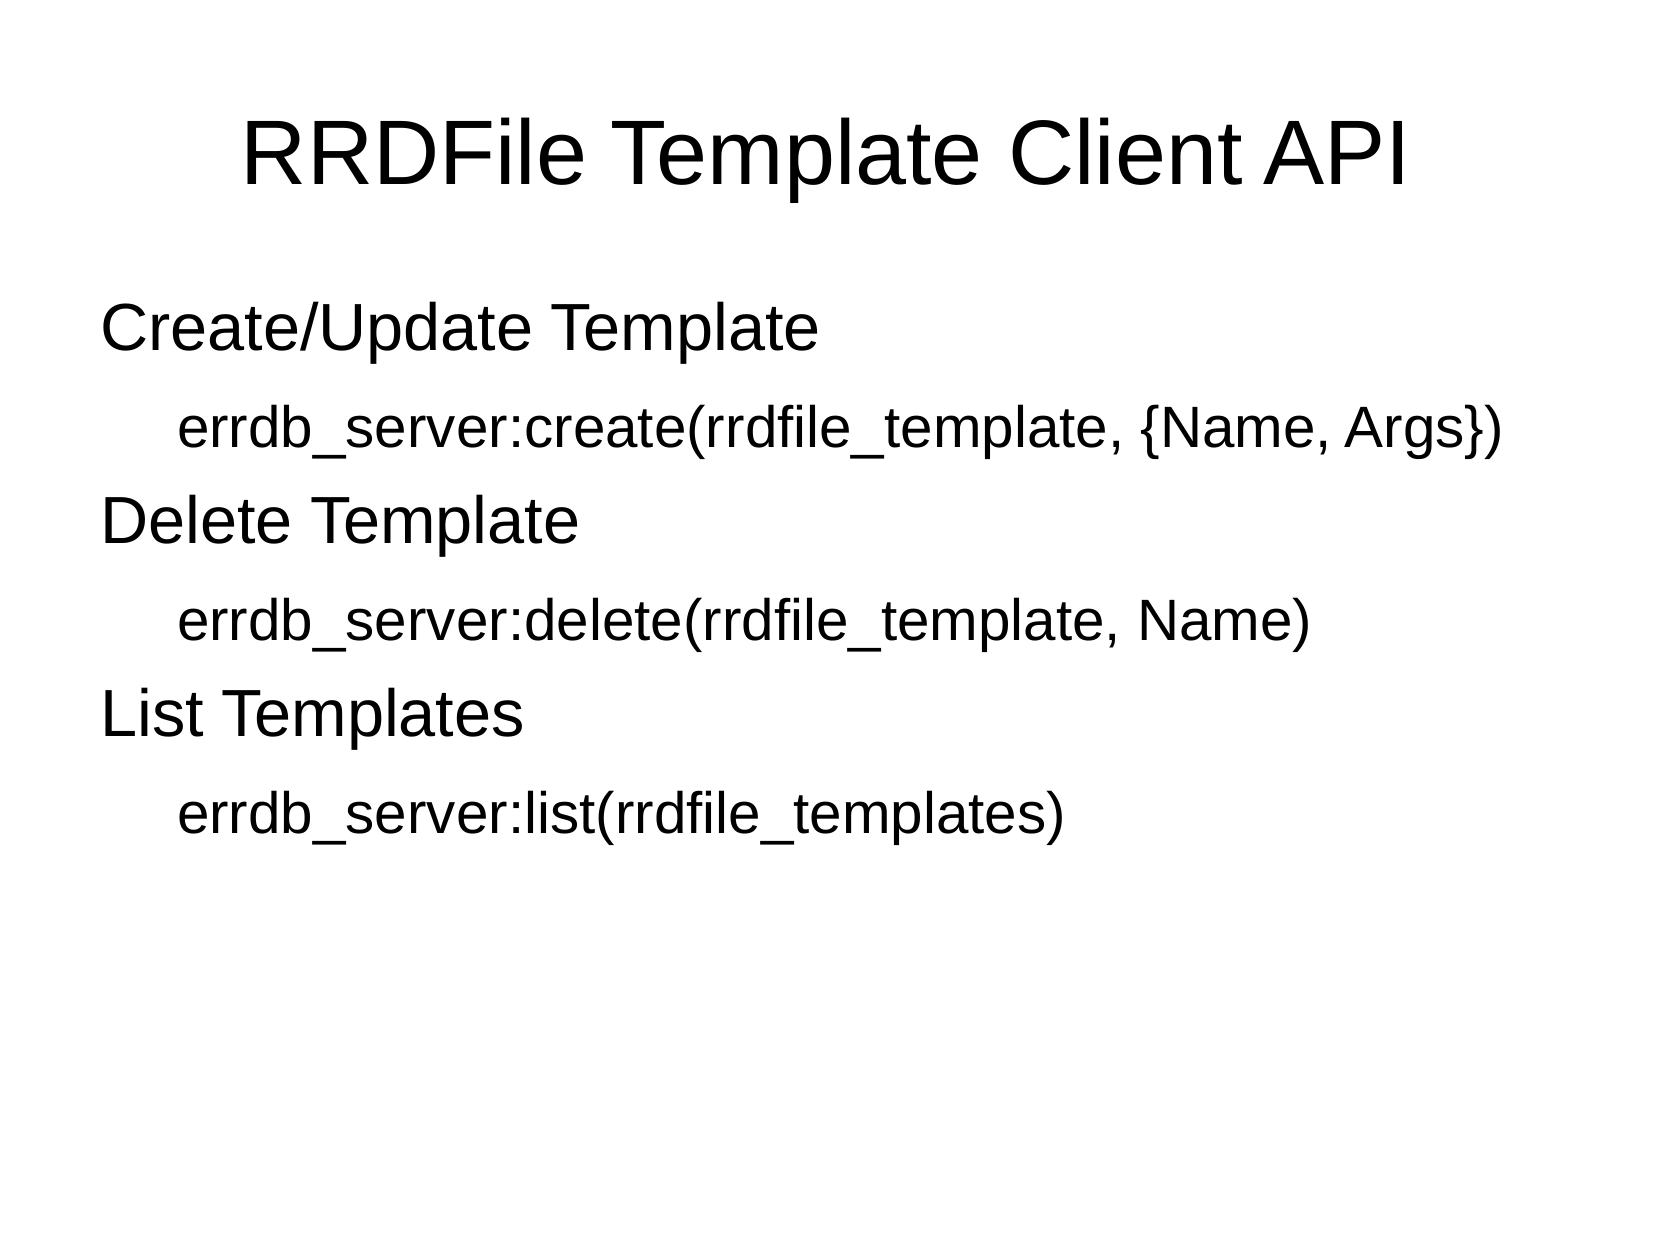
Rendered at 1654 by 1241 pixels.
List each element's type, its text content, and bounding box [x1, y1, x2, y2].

title RRDFile Template Client API [82, 56, 1571, 250]
list Create/Update Template errdb_server:create(rrdfile_template, {Name, Args}) Delete Template errdb_server:delete(rrdfile_template, Name) List Templates errdb_server:list(rrdfile_templates) [82, 290, 1571, 1094]
